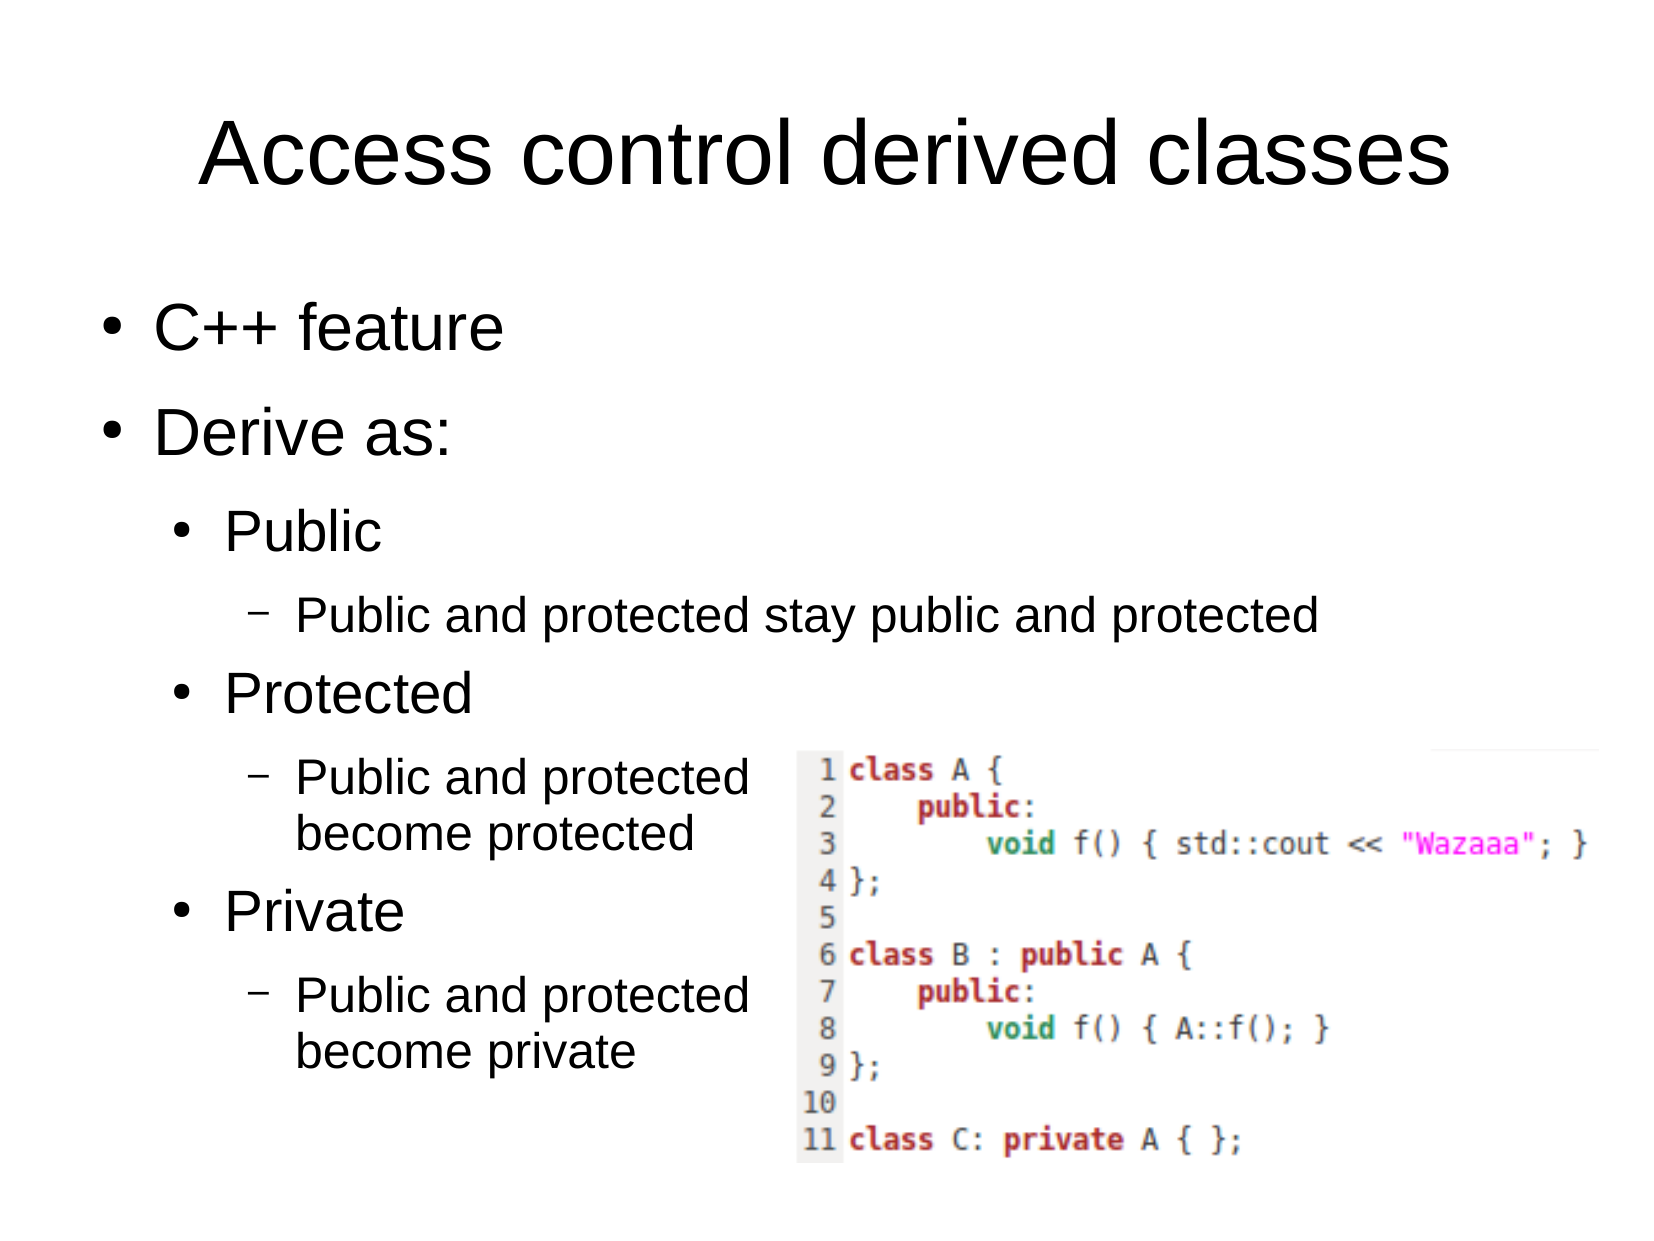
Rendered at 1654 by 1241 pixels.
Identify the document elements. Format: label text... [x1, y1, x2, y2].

list C++ feature Derive as: Public Public and protected stay public and protected Protected Public and protected become protected Private Public and protected become private [82, 290, 1571, 1109]
title Access control derived classes [82, 49, 1571, 257]
picture [795, 749, 1599, 1163]
